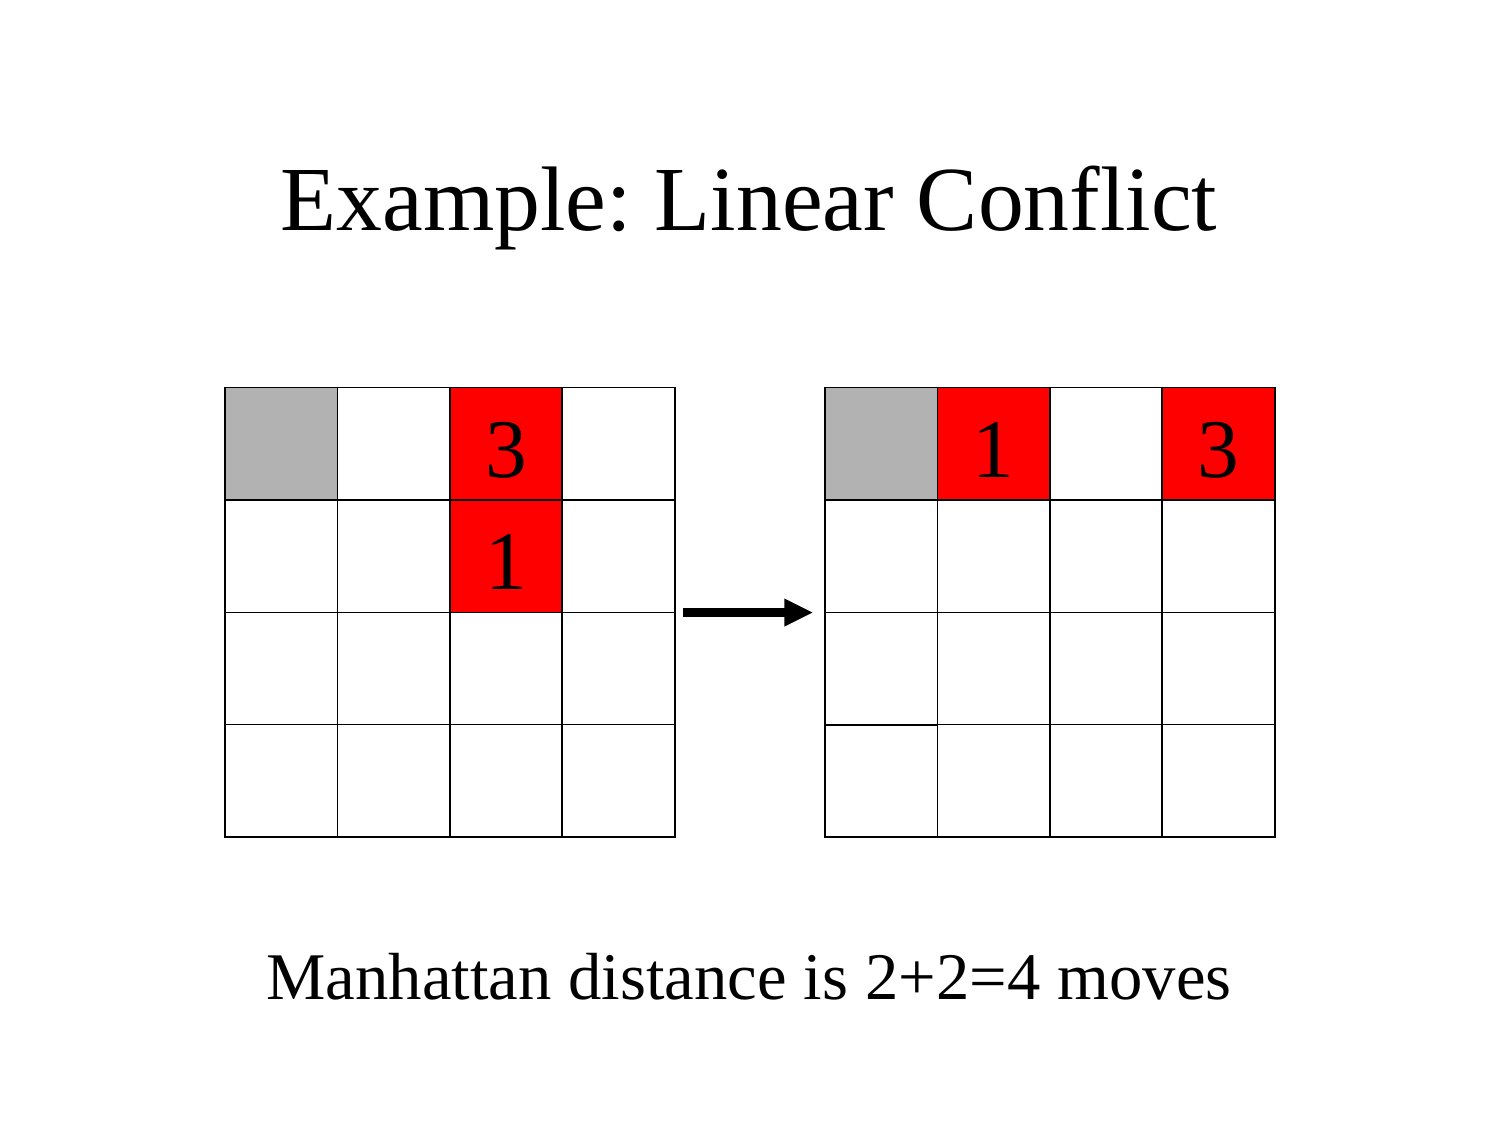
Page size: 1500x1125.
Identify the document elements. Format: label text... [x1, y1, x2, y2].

text_box [824, 387, 937, 499]
text_box Manhattan distance is 2+2=4 moves [212, 924, 1288, 1021]
text_box [224, 387, 338, 499]
text_box 3 [1163, 388, 1274, 499]
text_box 3 [451, 388, 561, 499]
text_box 1 [937, 387, 1050, 499]
text_box 1 [451, 501, 561, 612]
text_box Example: Linear Conflict [112, 99, 1388, 288]
